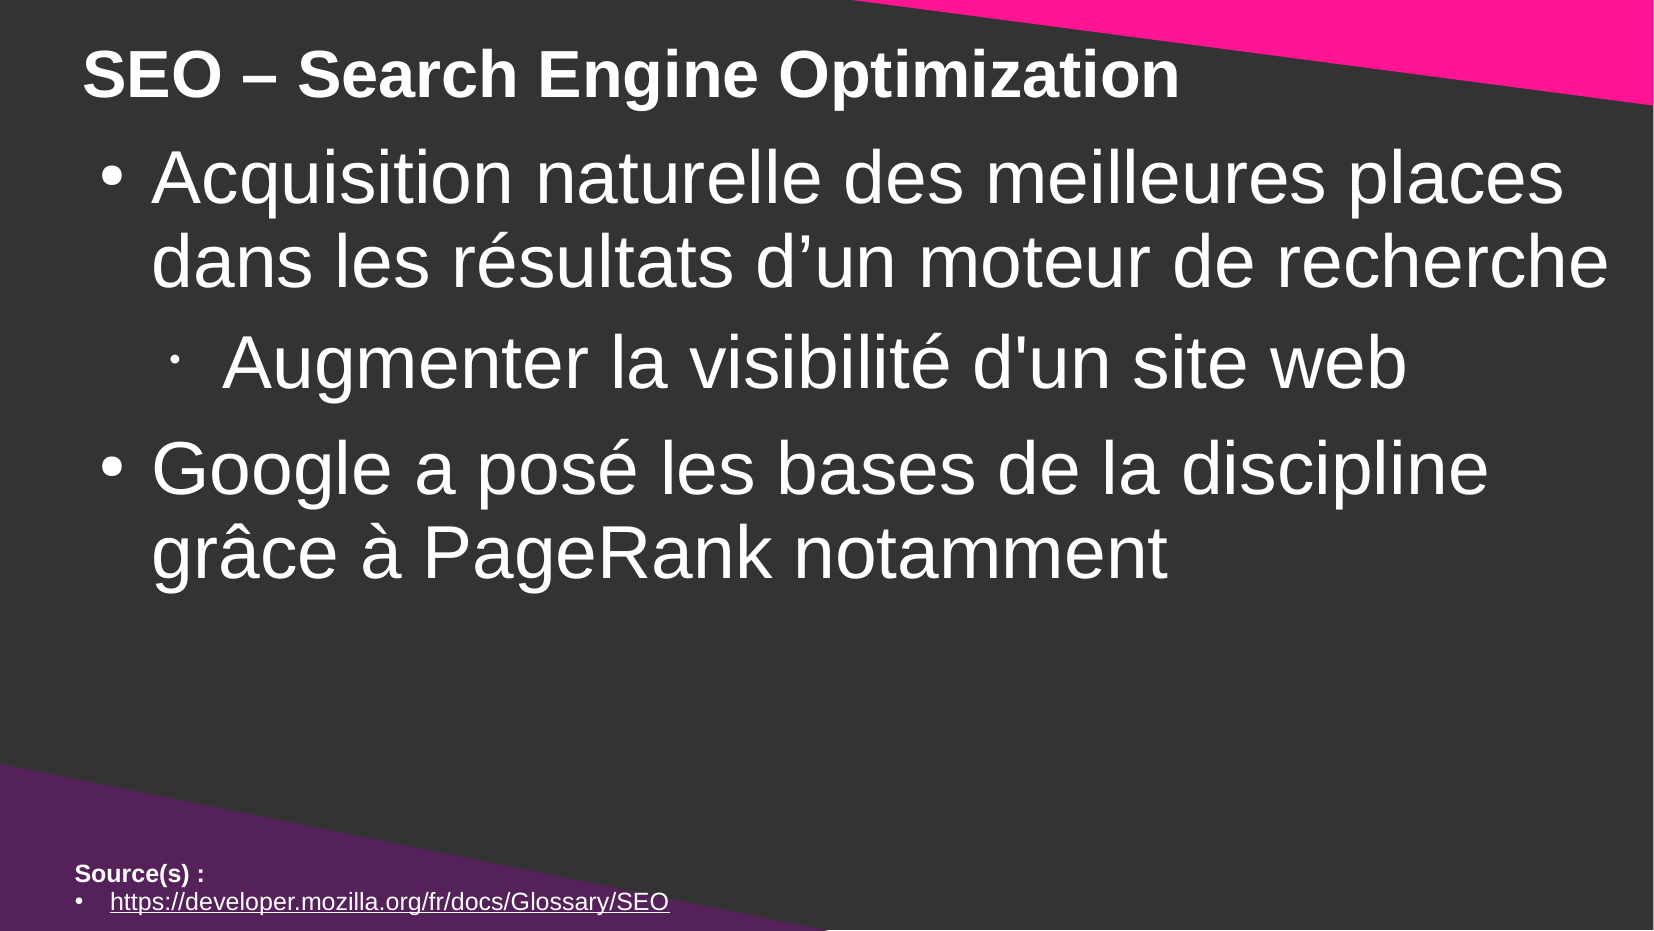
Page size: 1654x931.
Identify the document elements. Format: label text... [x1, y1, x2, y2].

title SEO – Search Engine Optimization [82, 36, 1571, 122]
text_box Source(s) : https://developer.mozilla.org/fr/docs/Glossary/SEO [59, 768, 1545, 923]
list Acquisition naturelle des meilleures places dans les résultats d’un moteur de recherche Augmenter la visibilité d'un site web Google a posé les bases de la discipline grâce à PageRank notamment [80, 135, 1620, 804]
text_box [0, 763, 829, 931]
text_box [852, 0, 1654, 106]
